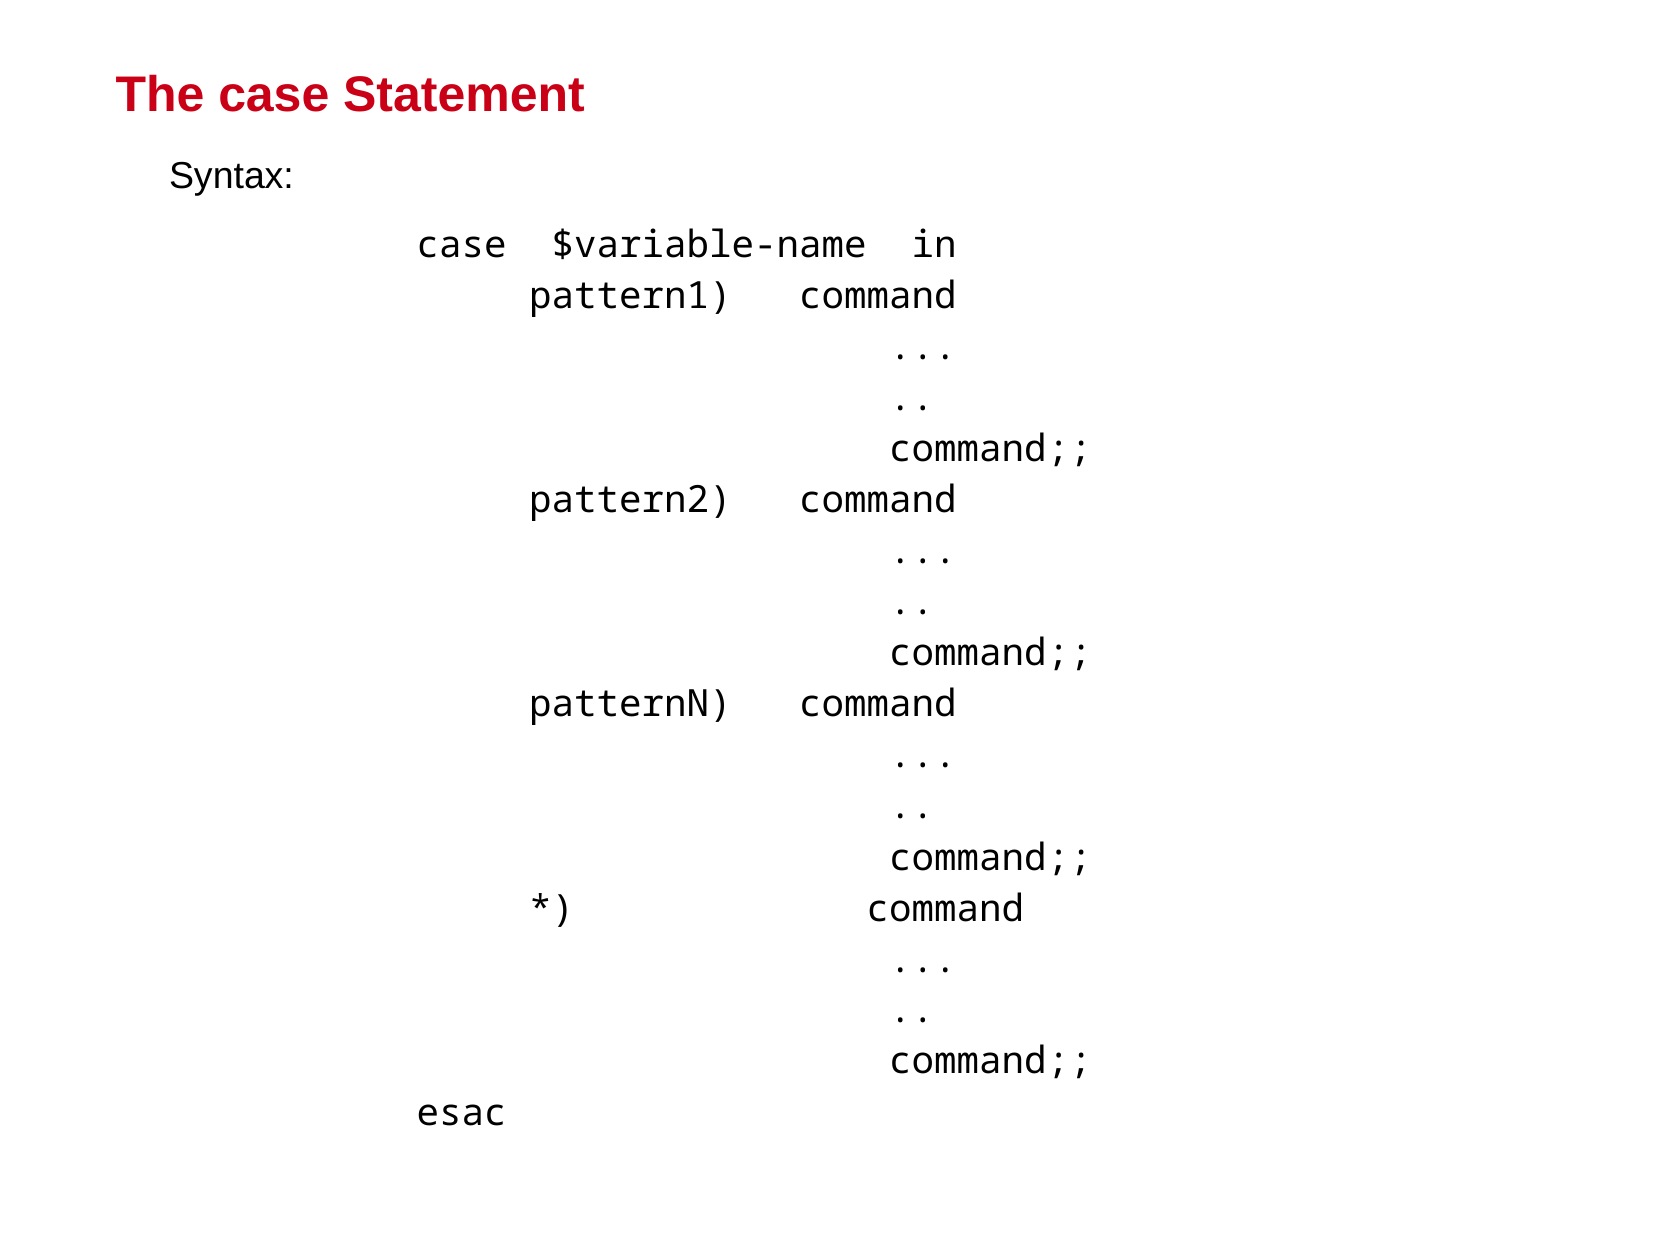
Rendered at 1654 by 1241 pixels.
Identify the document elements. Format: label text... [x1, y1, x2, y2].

text_box The case Statement [100, 59, 798, 178]
text_box Syntax: case $variable-name in pattern1) command ... .. command;; pattern2) command ... .. command;; patternN) command ... .. command;; *) command ... .. command;; esac [154, 147, 1182, 1009]
